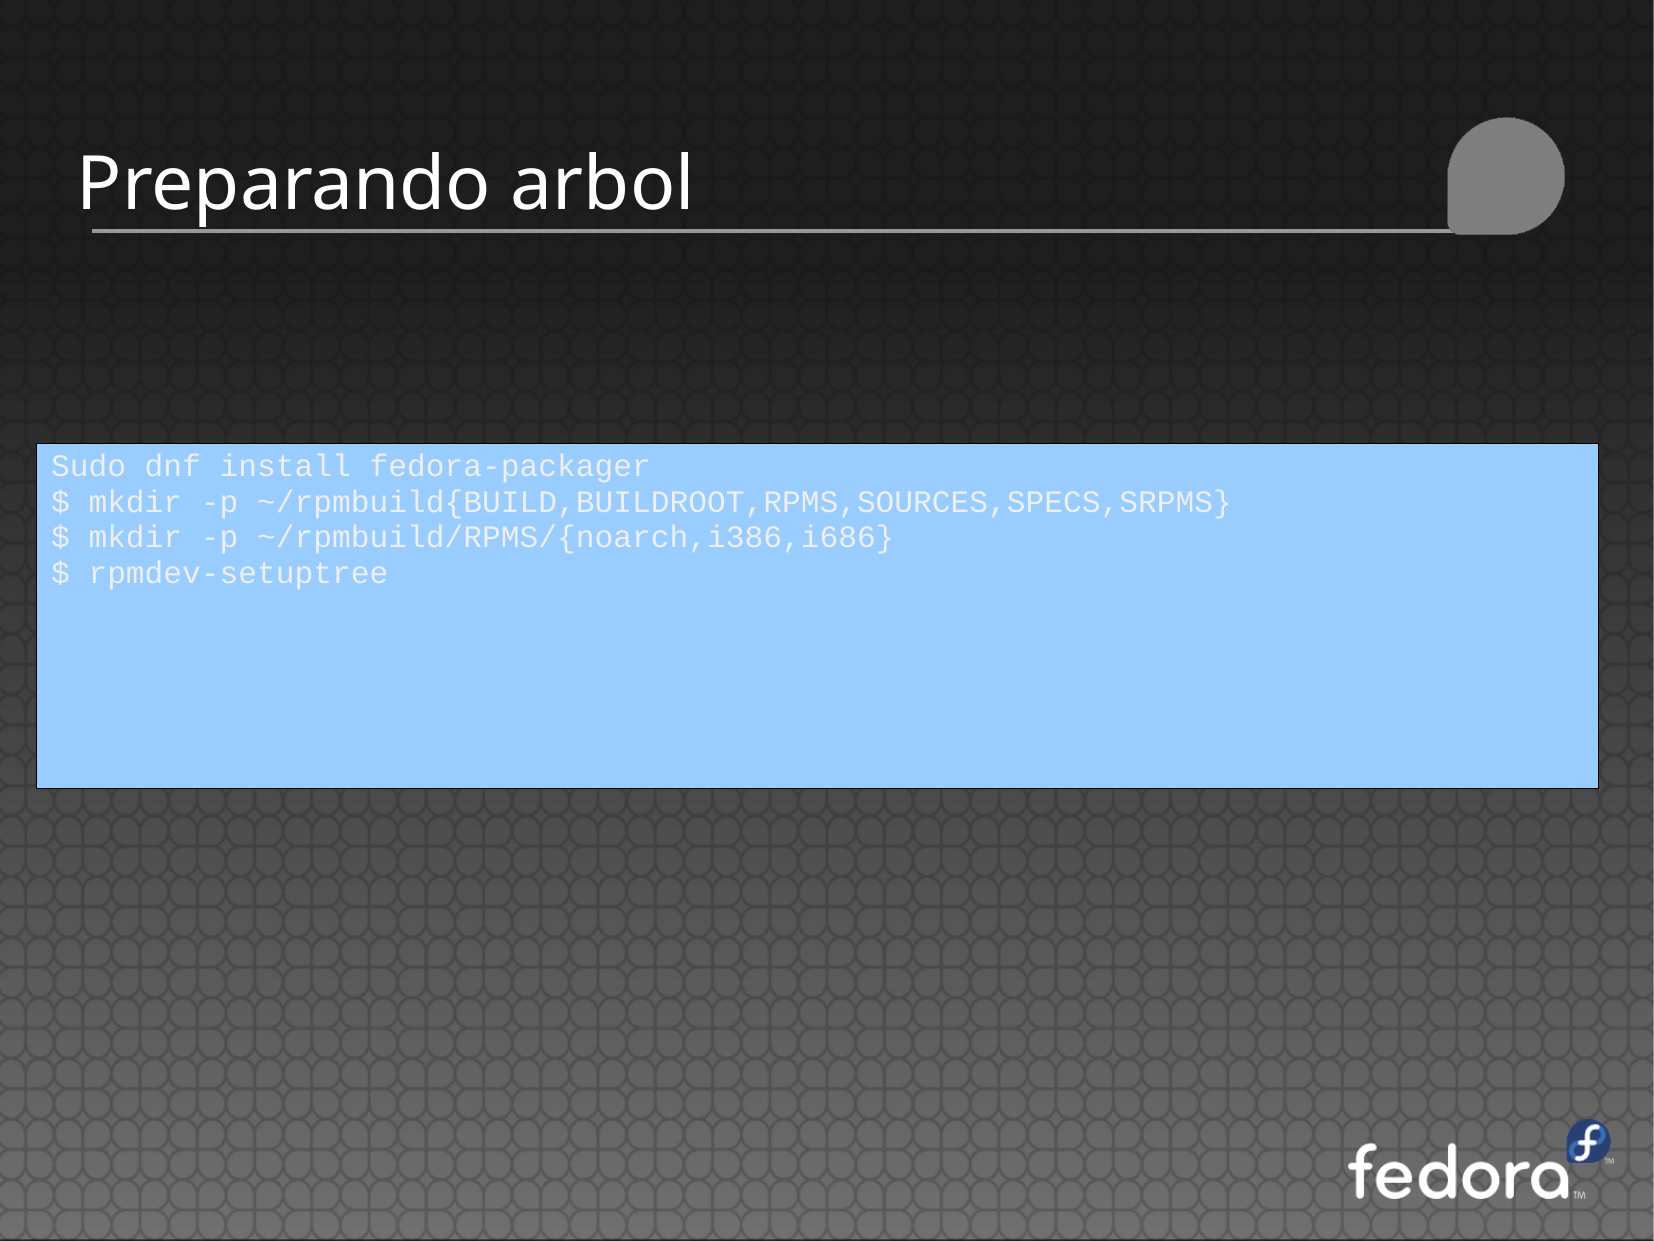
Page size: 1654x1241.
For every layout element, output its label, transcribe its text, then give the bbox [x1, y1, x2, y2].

picture [0, 0, 1654, 1241]
title Preparando arbol [76, 112, 1566, 249]
text_box Sudo dnf install fedora-packager $ mkdir -p ~/rpmbuild{BUILD,BUILDROOT,RPMS,SOURCES,SPECS,SRPMS} $ mkdir -p ~/rpmbuild/RPMS/{noarch,i386,i686} $ rpmdev-setuptree [36, 443, 1599, 789]
